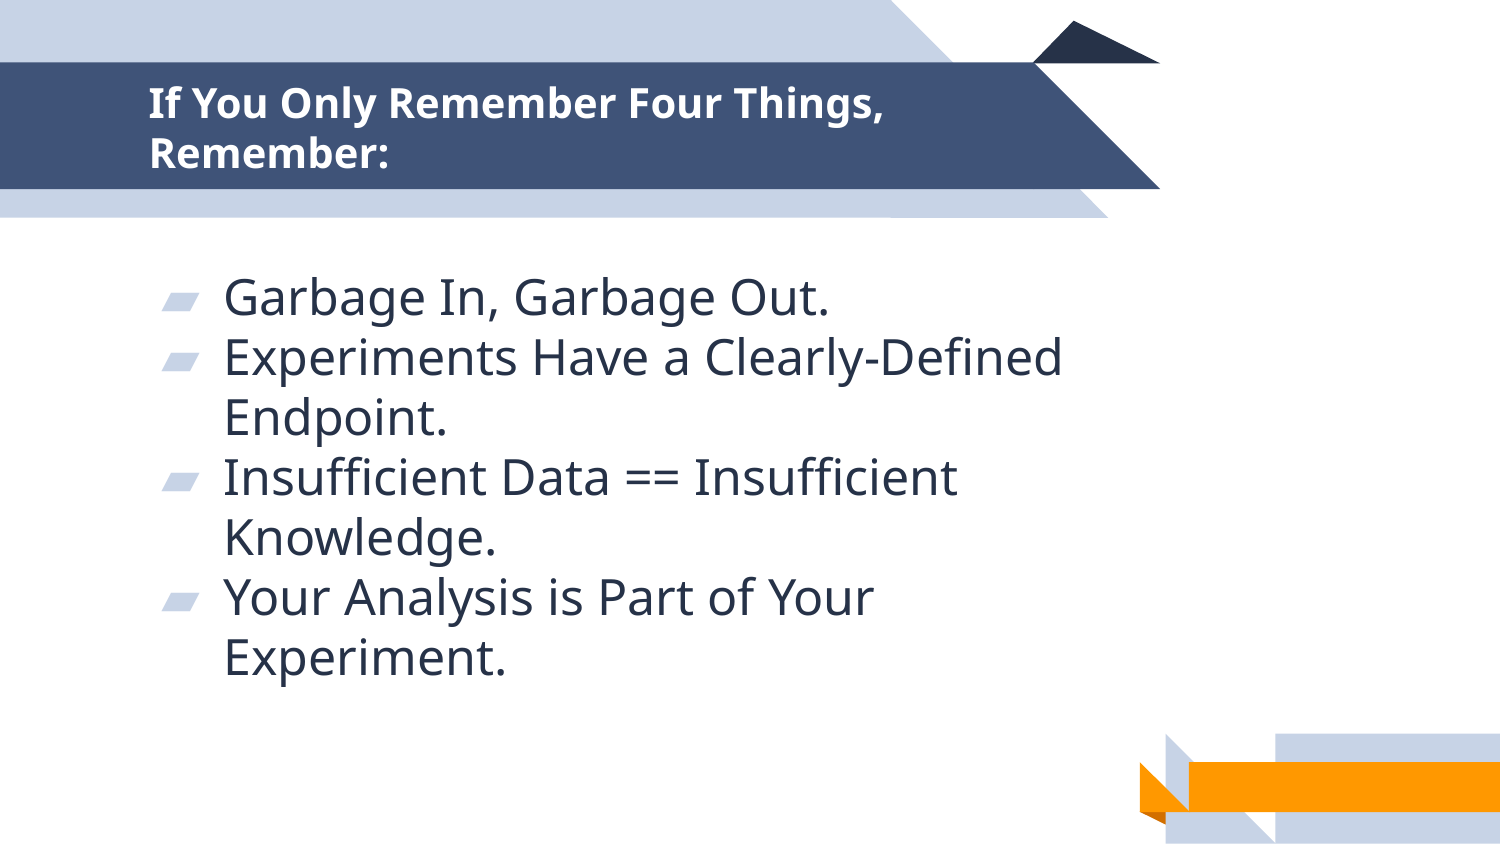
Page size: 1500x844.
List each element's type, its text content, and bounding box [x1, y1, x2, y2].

list Garbage In, Garbage Out. Experiments Have a Clearly-Defined Endpoint. Insufficient Data == Insufficient Knowledge. Your Analysis is Part of Your Experiment. [133, 217, 1140, 734]
title If You Only Remember Four Things, Remember: [133, 64, 1035, 190]
